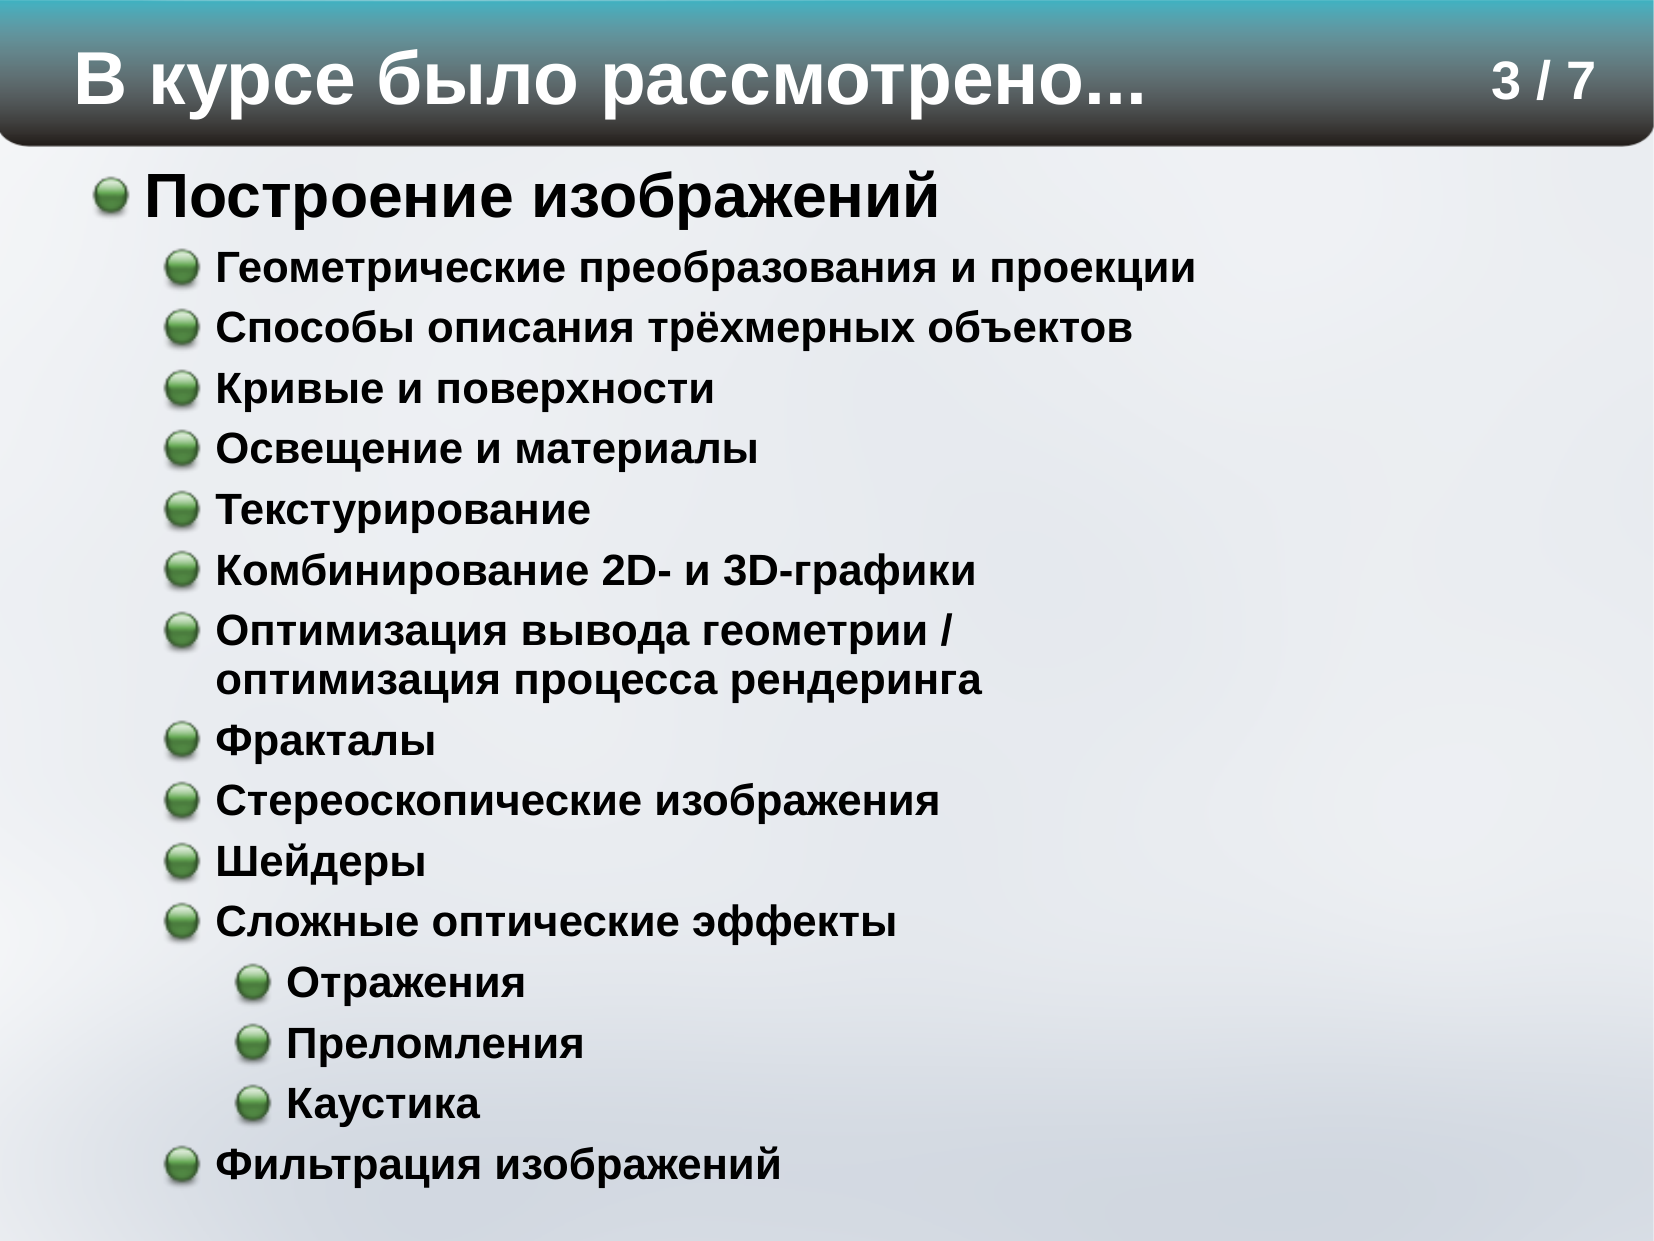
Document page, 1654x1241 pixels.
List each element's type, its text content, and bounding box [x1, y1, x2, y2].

text_box Построение изображений Геометрические преобразования и проекции Способы описания трёхмерных объектов Кривые и поверхности Освещение и материалы Текстурирование Комбинирование 2D- и 3D-графики Оптимизация вывода геометрии / оптимизация процесса рендеринга Фракталы Стереоскопические изображения Шейдеры Сложные оптические эффекты Отражения Преломления Каустика Фильтрация изображений [70, 153, 1625, 1196]
picture [0, 0, 1654, 1241]
text_box <номер> / 7 [1476, 42, 1654, 179]
text_box В курсе было рассмотрено... [59, 29, 1418, 129]
